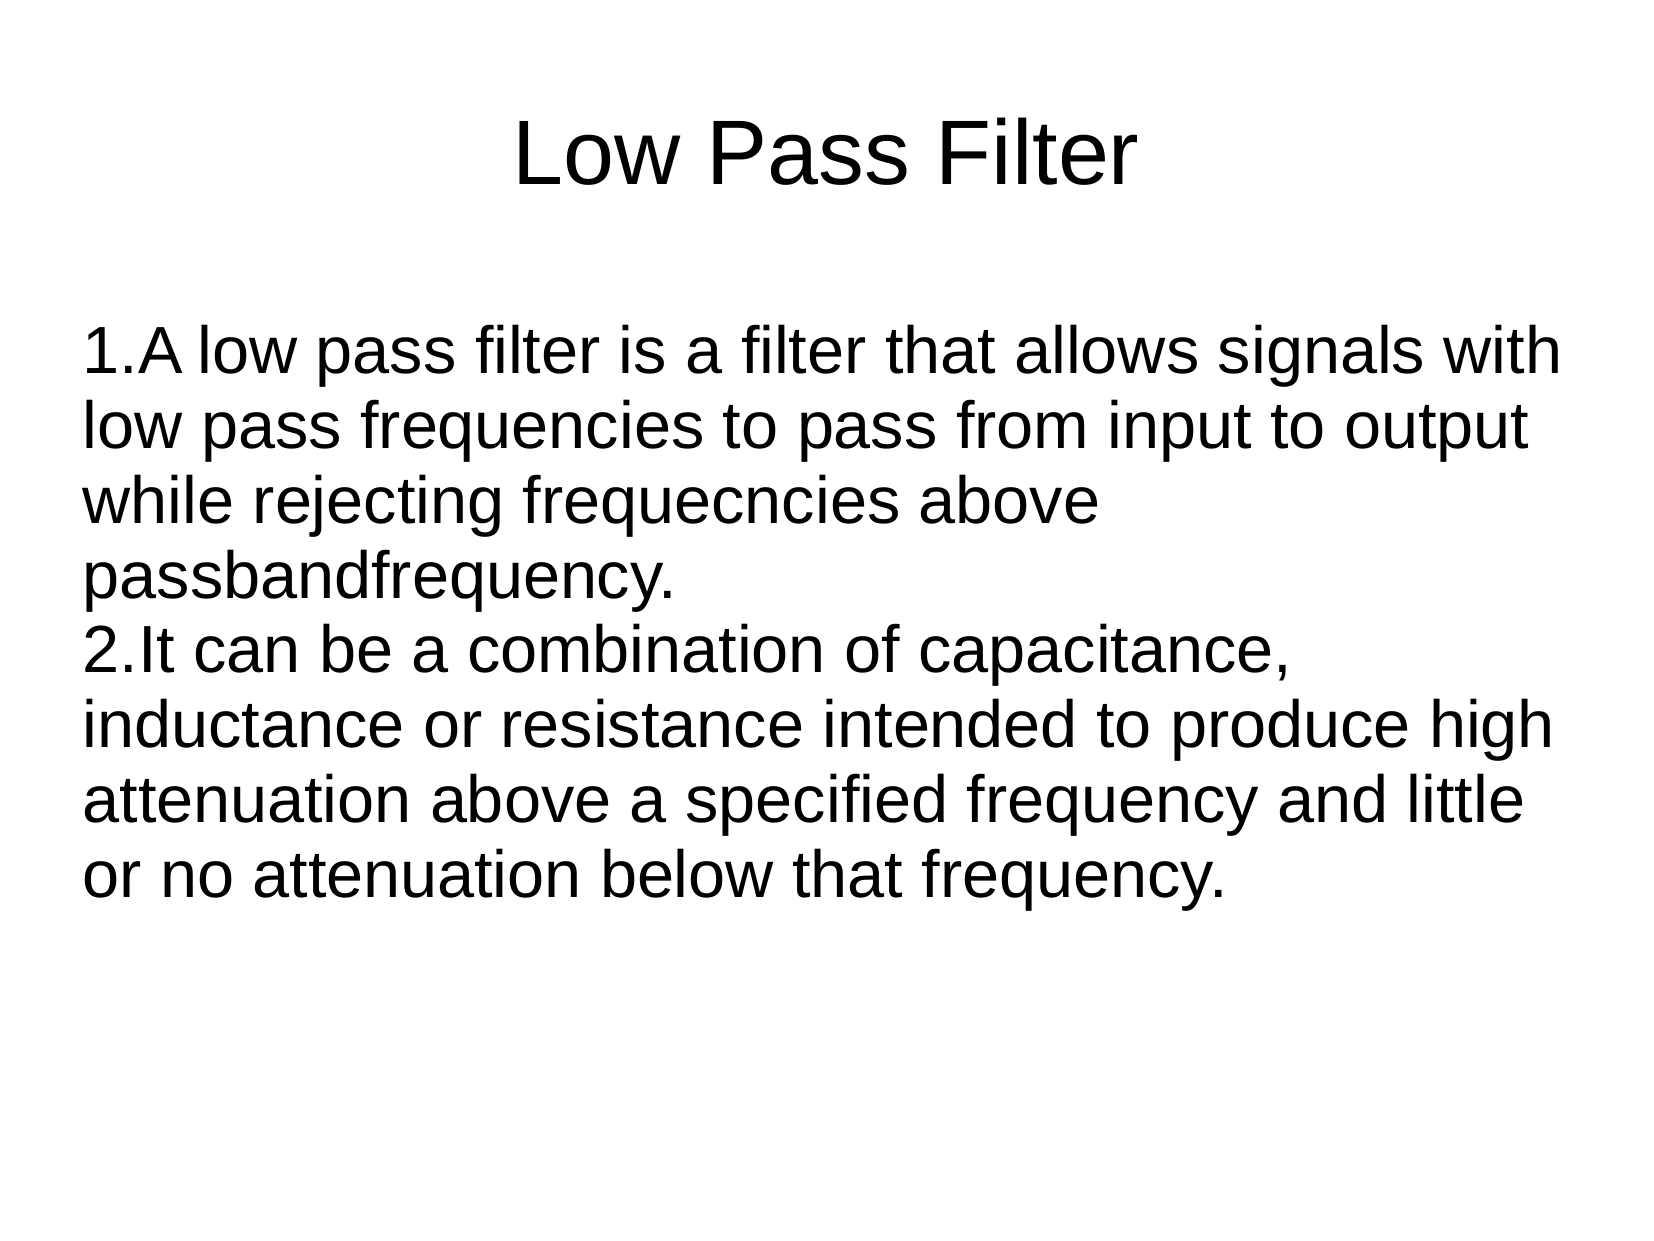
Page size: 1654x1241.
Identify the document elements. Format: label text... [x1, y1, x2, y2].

subtitle 1.A low pass filter is a filter that allows signals with low pass frequencies to pass from input to output while rejecting frequecncies above passbandfrequency. 2.It can be a combination of capacitance, inductance or resistance intended to produce high attenuation above a specified frequency and little or no attenuation below that frequency. [82, 290, 1571, 1010]
title Low Pass Filter [82, 49, 1571, 257]
